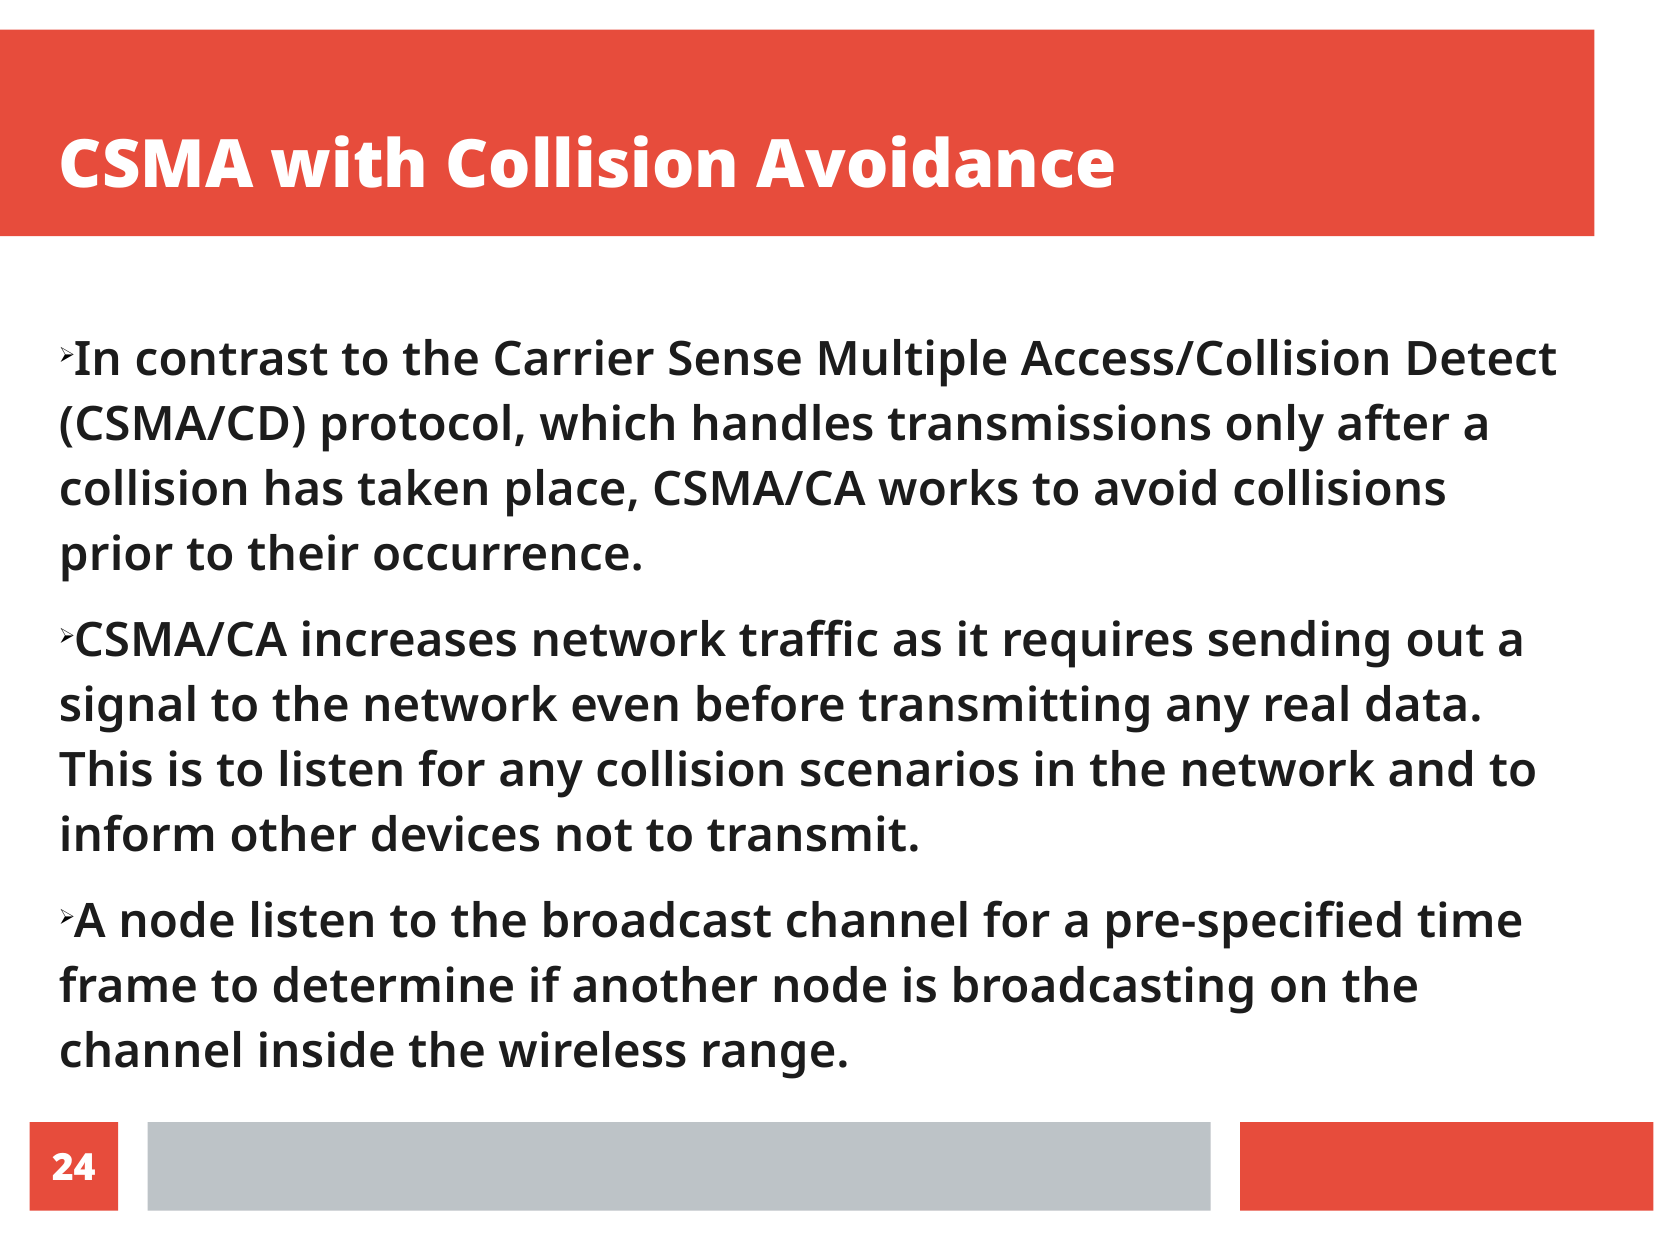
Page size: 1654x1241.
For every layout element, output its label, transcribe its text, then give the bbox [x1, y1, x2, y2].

title CSMA with Collision Avoidance [59, 59, 1595, 207]
list In contrast to the Carrier Sense Multiple Access/Collision Detect (CSMA/CD) protocol, which handles transmissions only after a collision has taken place, CSMA/CA works to avoid collisions prior to their occurrence. CSMA/CA increases network traffic as it requires sending out a signal to the network even before transmitting any real data. This is to listen for any collision scenarios in the network and to inform other devices not to transmit. A node listen to the broadcast channel for a pre-specified time frame to determine if another node is broadcasting on the channel inside the wireless range. [59, 324, 1565, 1093]
